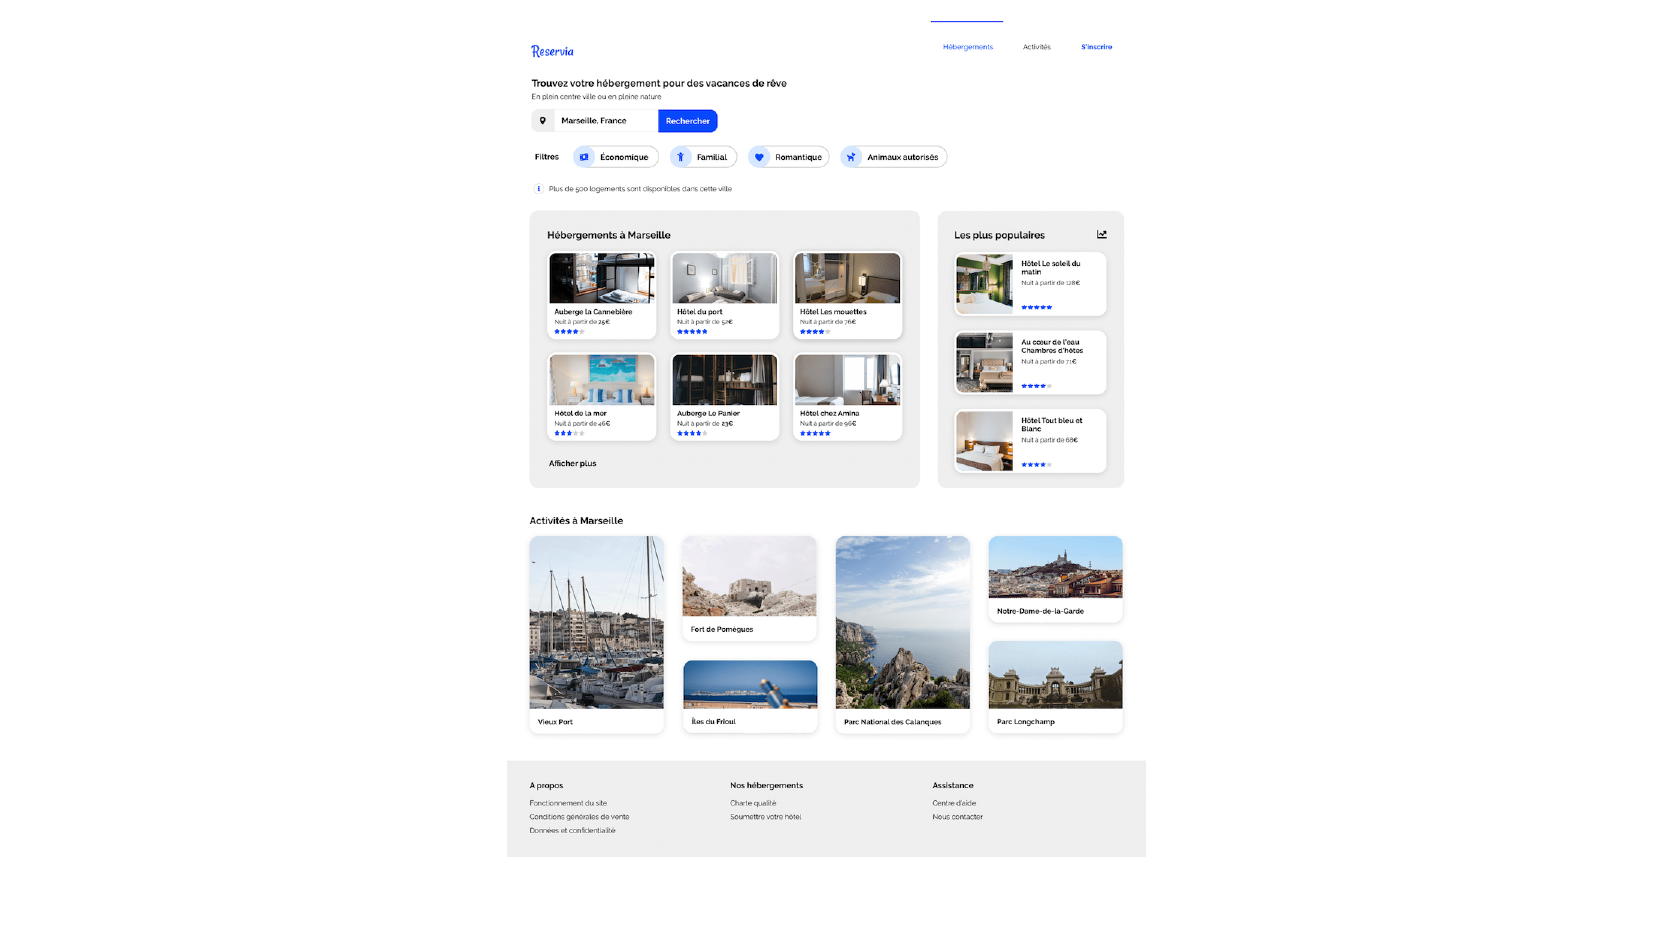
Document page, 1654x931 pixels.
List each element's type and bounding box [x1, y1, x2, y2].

picture [507, 21, 1146, 857]
